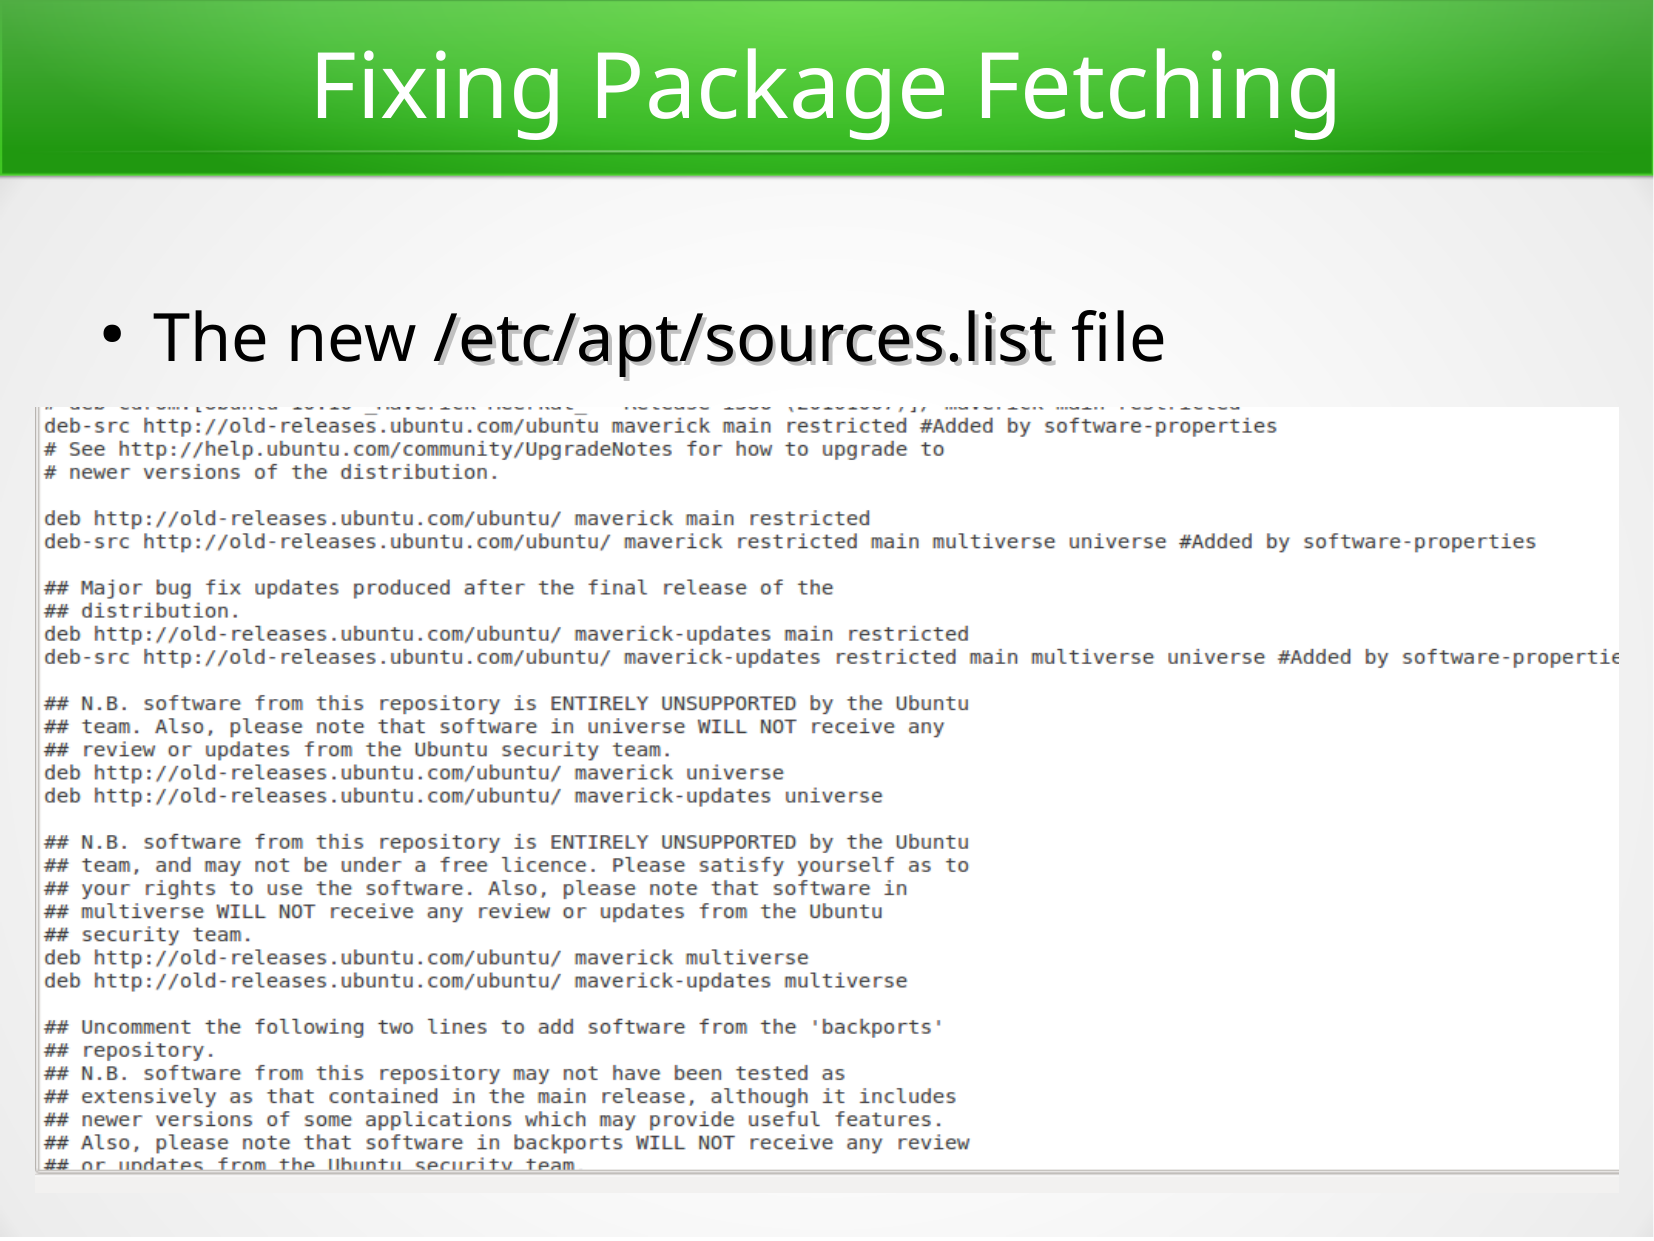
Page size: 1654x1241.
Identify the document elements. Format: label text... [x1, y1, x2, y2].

picture [0, 0, 1654, 1237]
list The new /etc/apt/sources.list file [82, 290, 1571, 407]
title Fixing Package Fetching [82, 11, 1571, 154]
